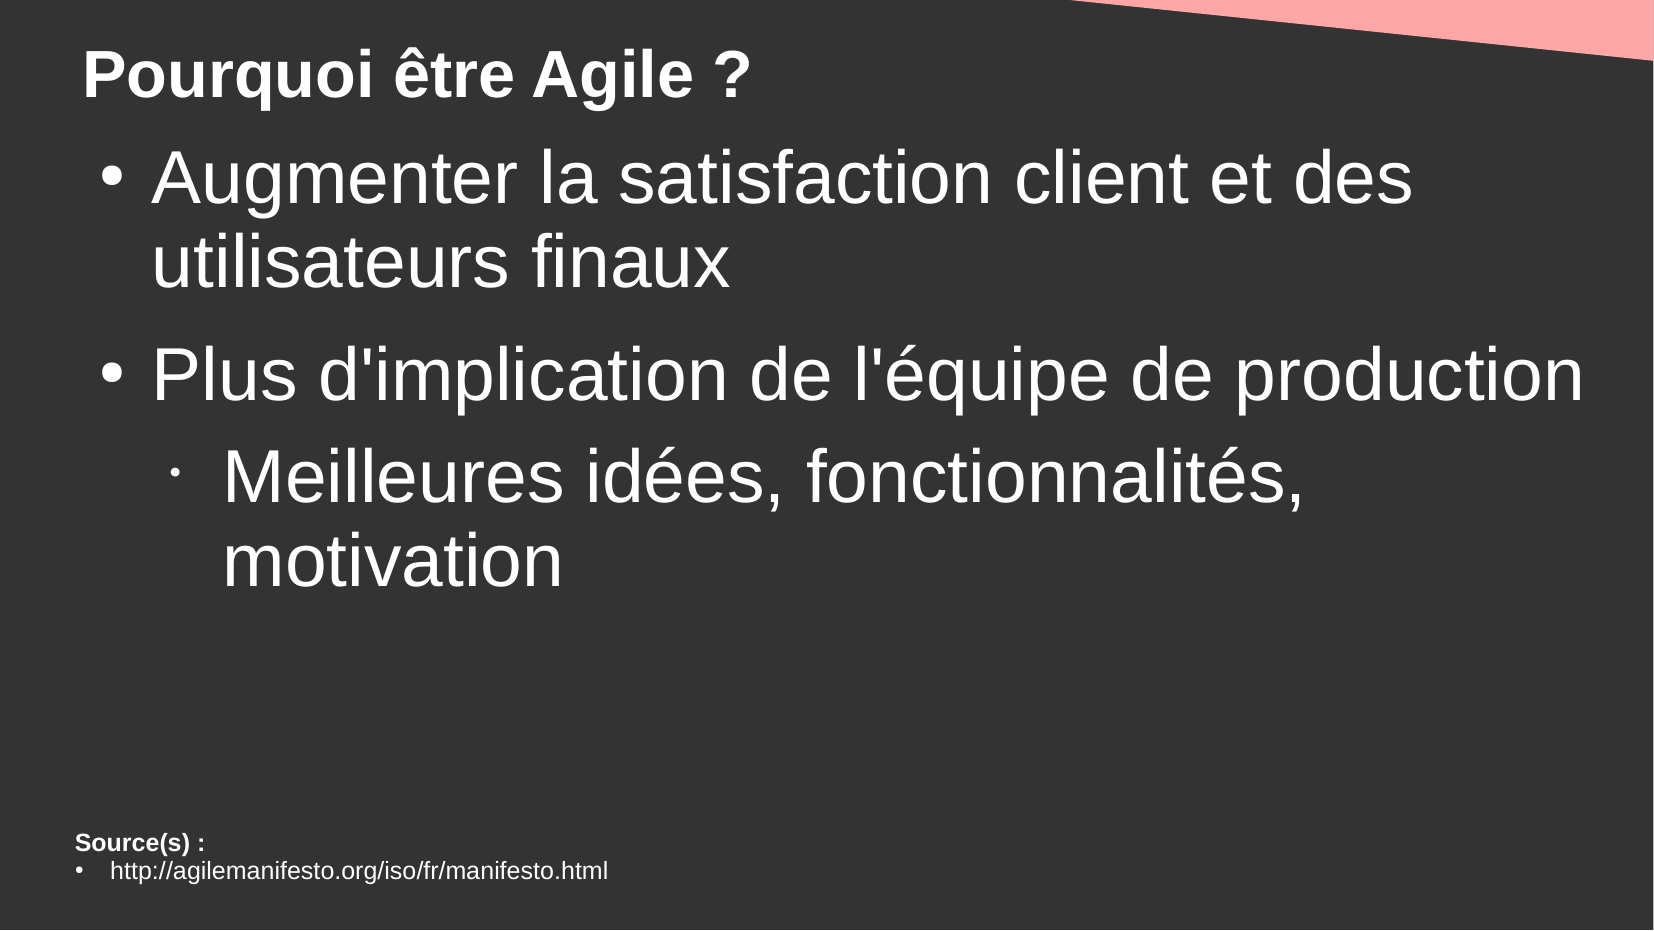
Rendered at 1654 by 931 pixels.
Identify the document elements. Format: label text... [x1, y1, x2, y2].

list Augmenter la satisfaction client et des utilisateurs finaux Plus d'implication de l'équipe de production Meilleures idées, fonctionnalités, motivation [80, 135, 1620, 777]
title Pourquoi être Agile ? [82, 37, 1571, 122]
text_box Source(s) : http://agilemanifesto.org/iso/fr/manifesto.html [59, 821, 1546, 920]
text_box [1069, 0, 1654, 61]
